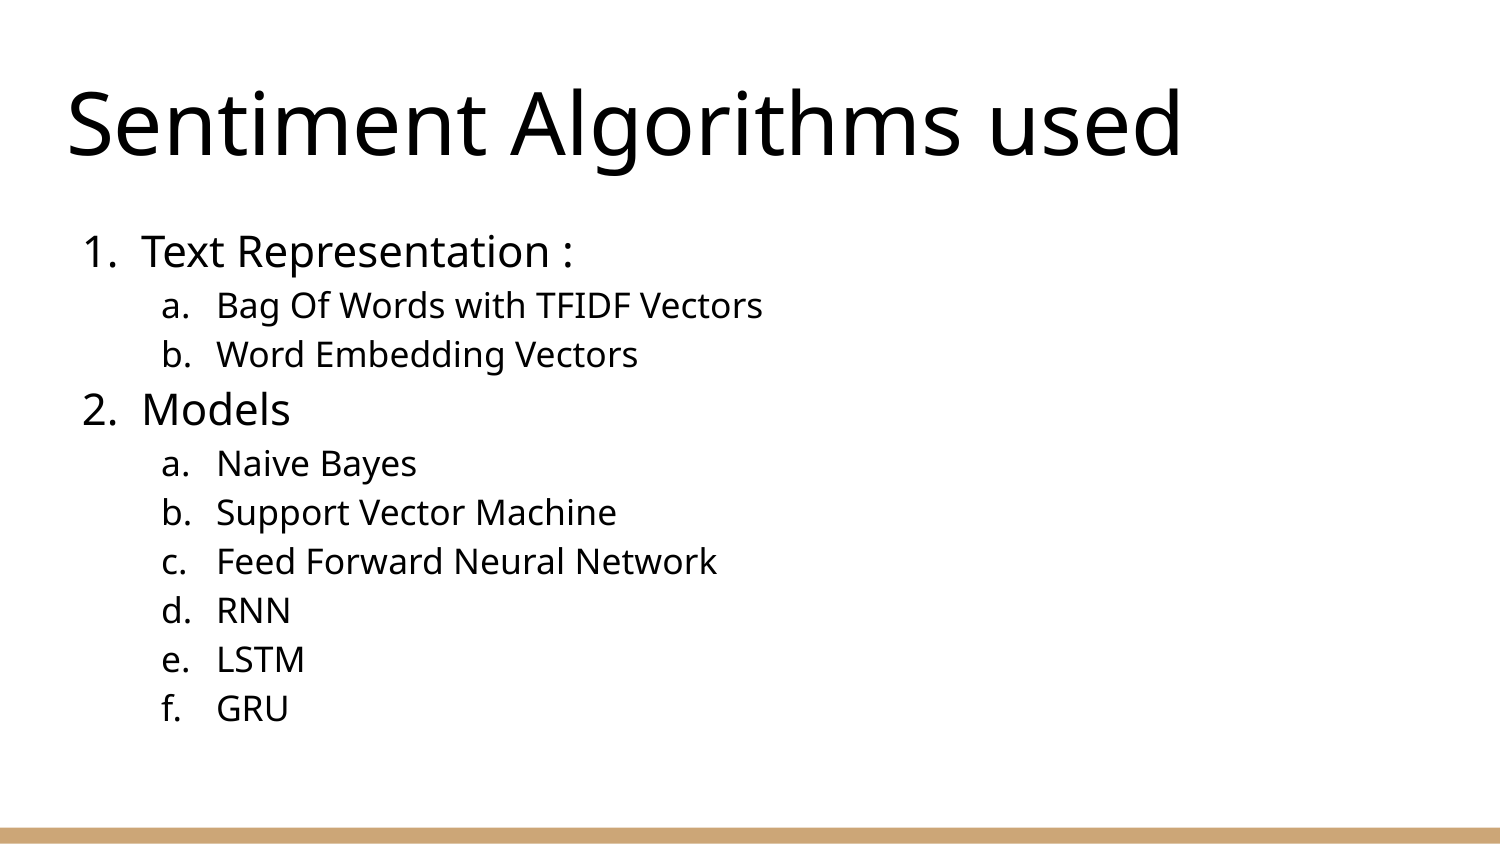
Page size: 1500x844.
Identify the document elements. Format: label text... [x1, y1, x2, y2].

list Text Representation : Bag Of Words with TFIDF Vectors Word Embedding Vectors Models Naive Bayes Support Vector Machine Feed Forward Neural Network RNN LSTM GRU [51, 200, 1449, 752]
title Sentiment Algorithms used [51, 51, 1449, 189]
